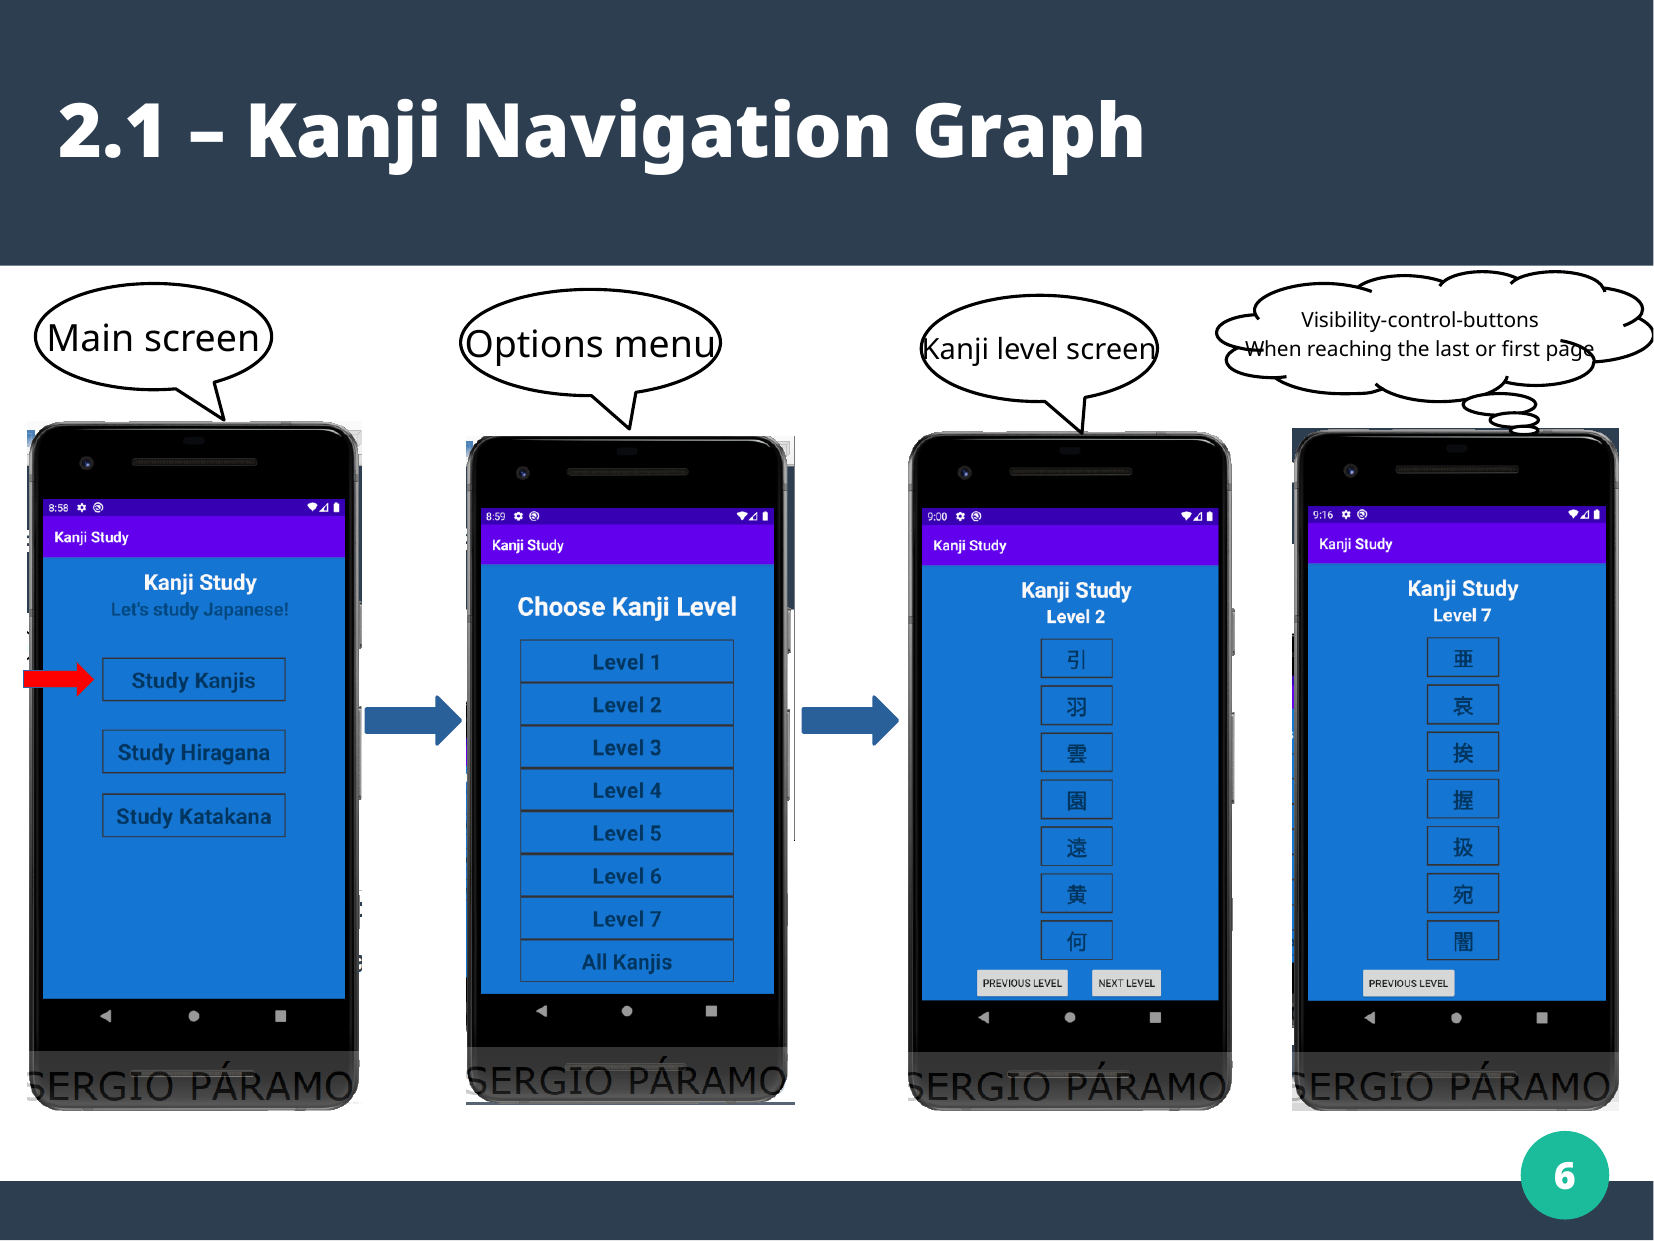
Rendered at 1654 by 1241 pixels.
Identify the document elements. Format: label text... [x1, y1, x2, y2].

text_box [366, 696, 461, 745]
picture [27, 421, 362, 1111]
picture [1292, 428, 1619, 1111]
title 2.1 – Kanji Navigation Graph [59, 49, 1595, 207]
picture [908, 431, 1235, 1111]
text_box [803, 696, 898, 745]
text_box [23, 661, 95, 697]
text_box Visibility-control-buttons When reaching the last or first page [1216, 271, 1654, 435]
text_box Main screen [35, 283, 272, 421]
picture [466, 436, 795, 1105]
text_box Options menu [460, 289, 721, 429]
text_box Kanji level screen [921, 295, 1158, 434]
